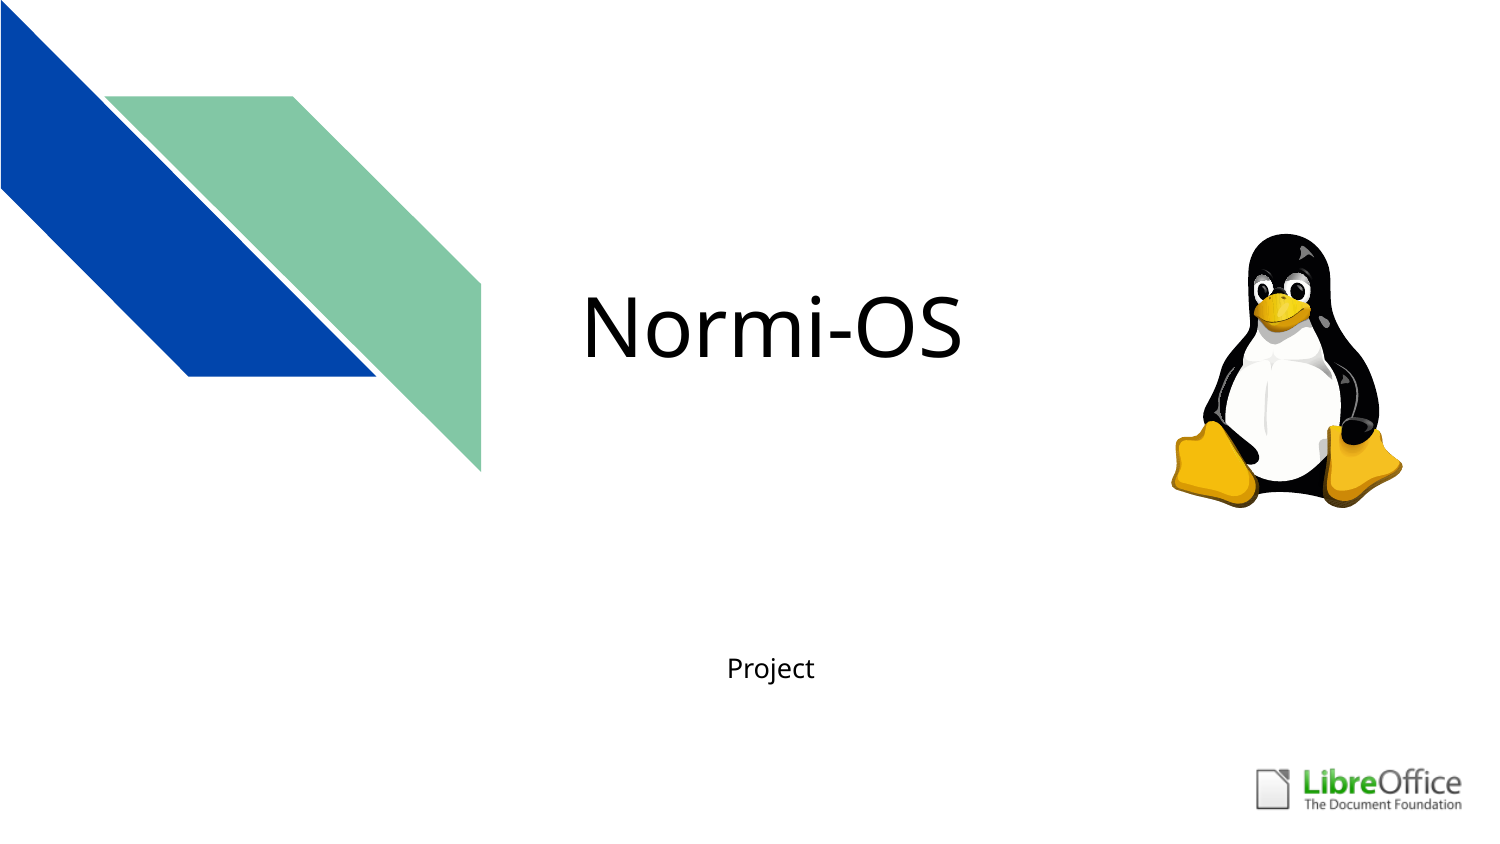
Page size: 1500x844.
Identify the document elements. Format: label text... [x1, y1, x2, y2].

picture [1171, 233, 1403, 508]
picture [1240, 751, 1477, 827]
title Normi-OS [580, 258, 1034, 414]
subtitle Project [702, 636, 857, 720]
